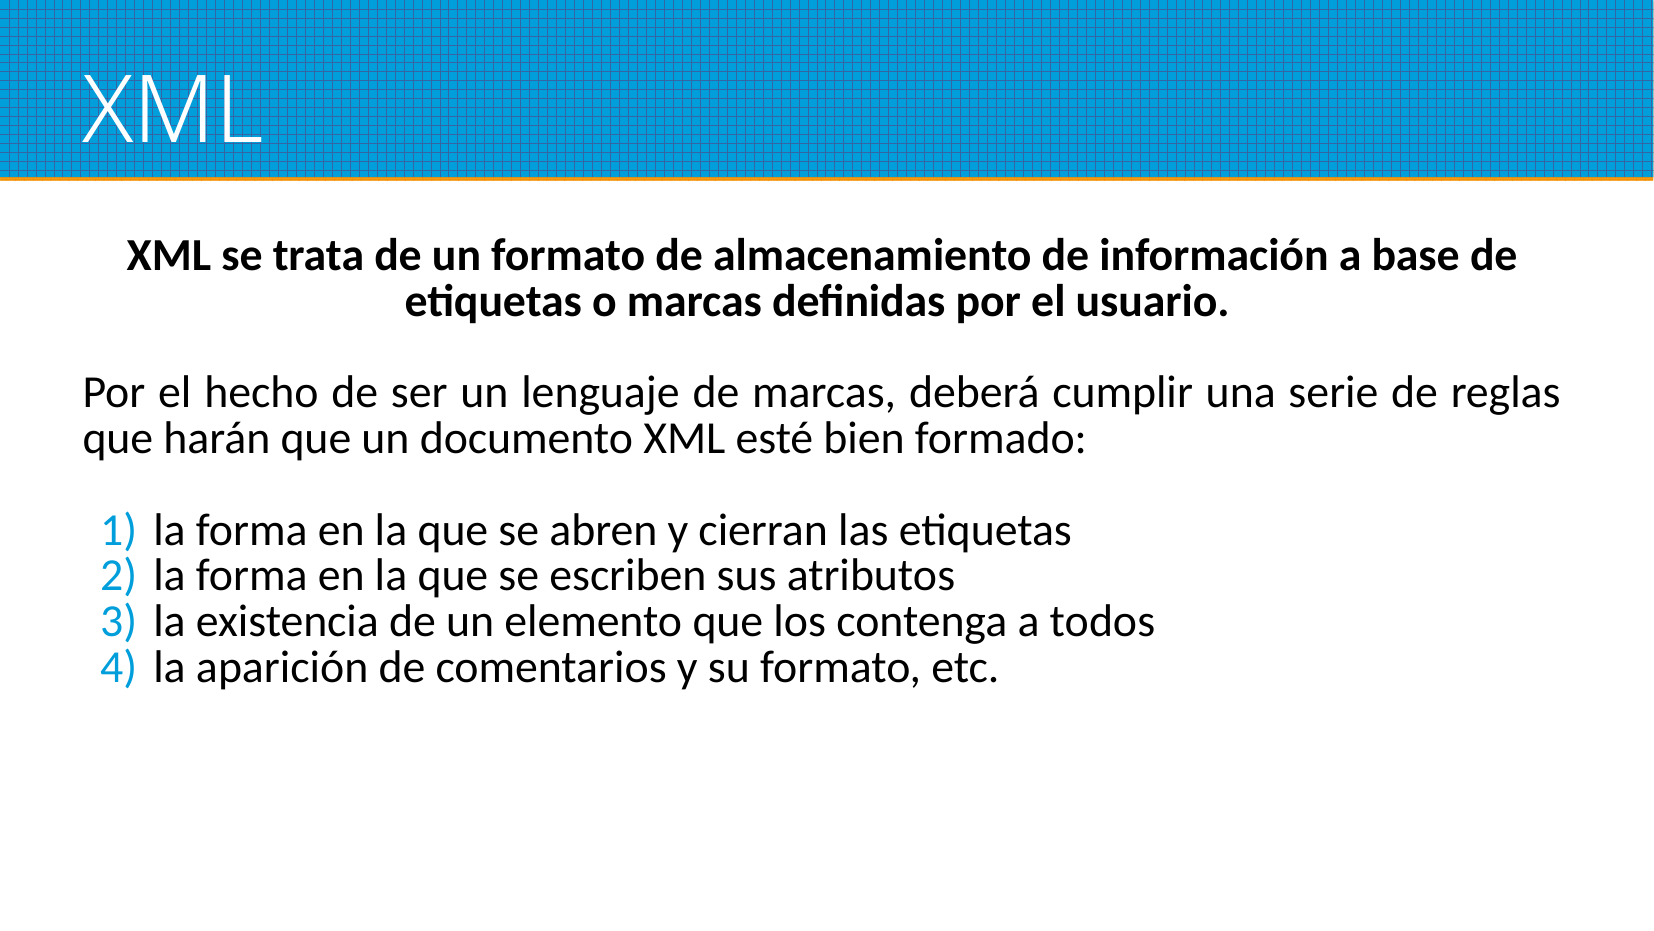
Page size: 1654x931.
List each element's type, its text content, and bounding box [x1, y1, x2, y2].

list XML se trata de un formato de almacenamiento de información a base de etiquetas o marcas definidas por el usuario. Por el hecho de ser un lenguaje de marcas, deberá cumplir una serie de reglas que harán que un documento XML esté bien formado: la forma en la que se abren y cierran las etiquetas la forma en la que se escriben sus atributos la existencia de un elemento que los contenga a todos la aparición de comentarios y su formato, etc. [82, 236, 1563, 811]
title XML [82, 14, 1571, 171]
